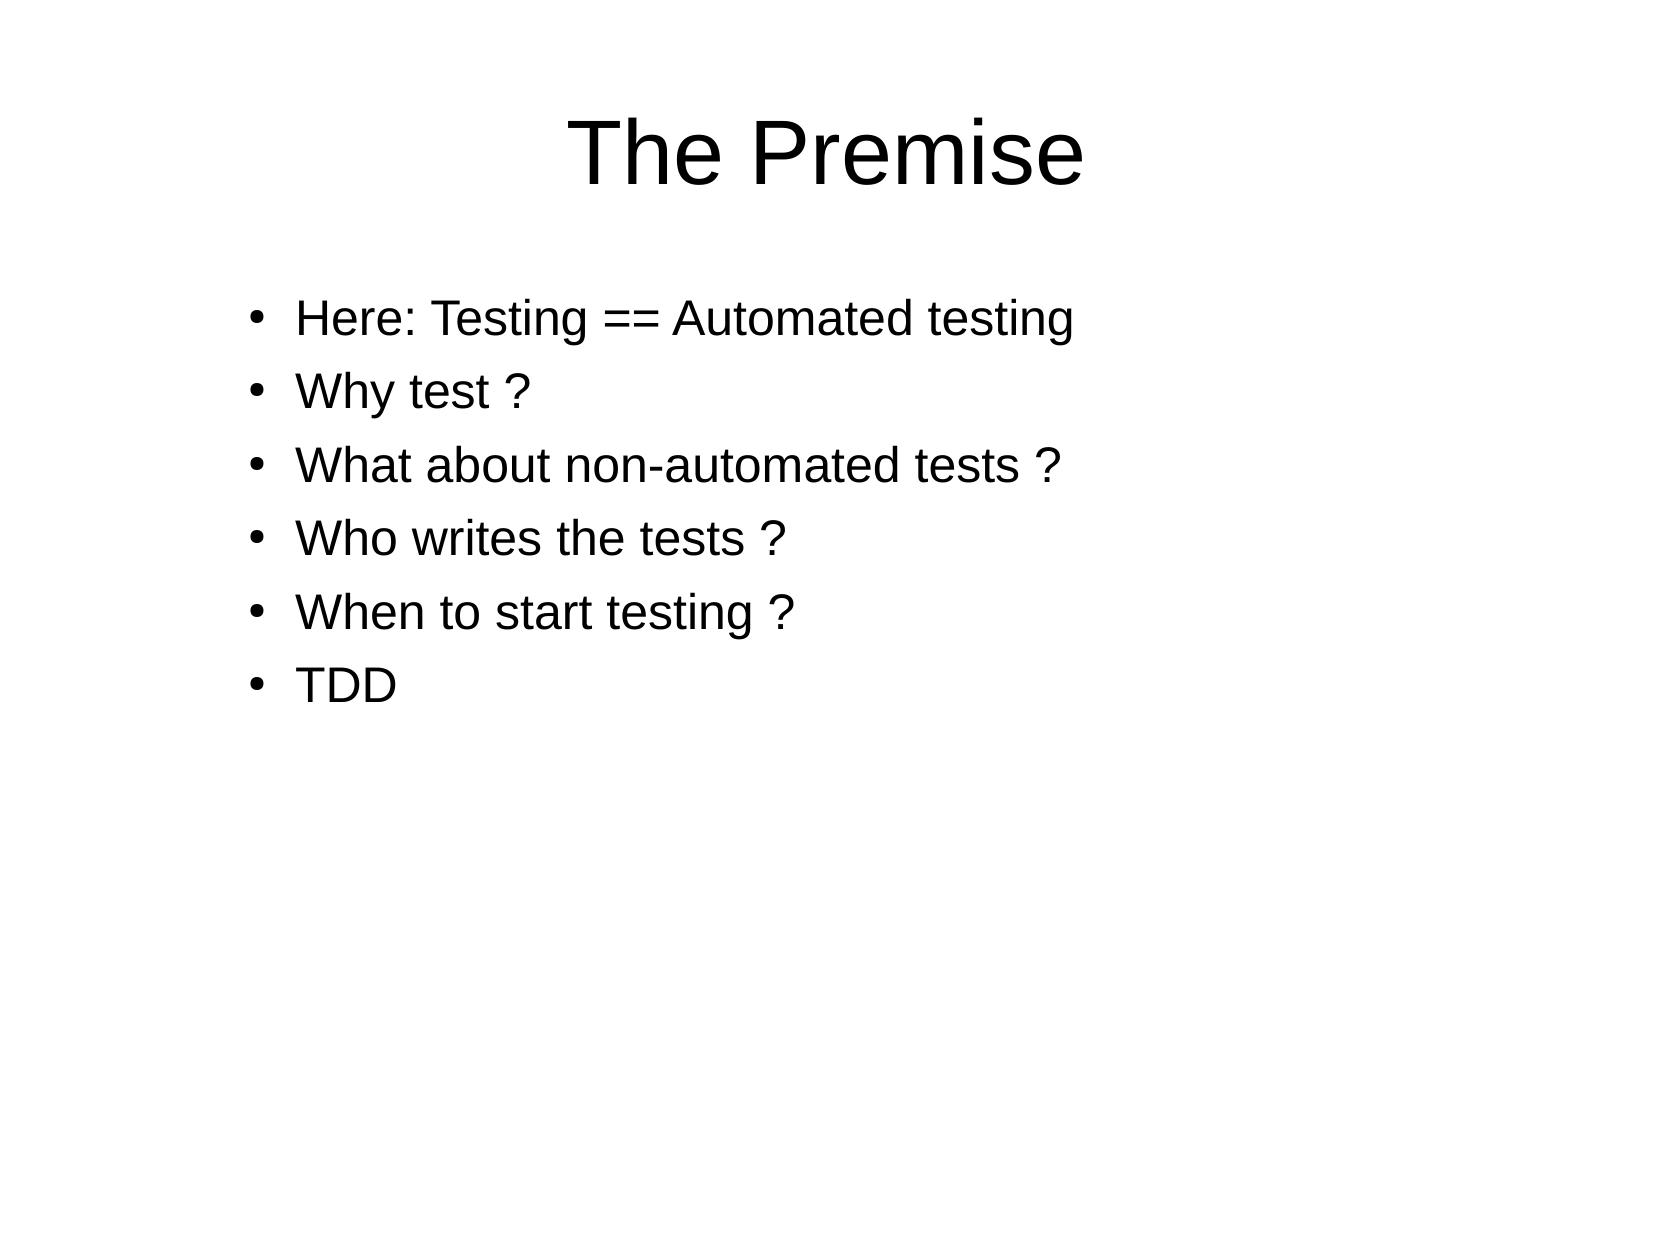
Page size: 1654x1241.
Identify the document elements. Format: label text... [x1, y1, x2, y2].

title The Premise [82, 49, 1571, 257]
list Here: Testing == Automated testing Why test ? What about non-automated tests ? Who writes the tests ? When to start testing ? TDD [82, 290, 1571, 1109]
